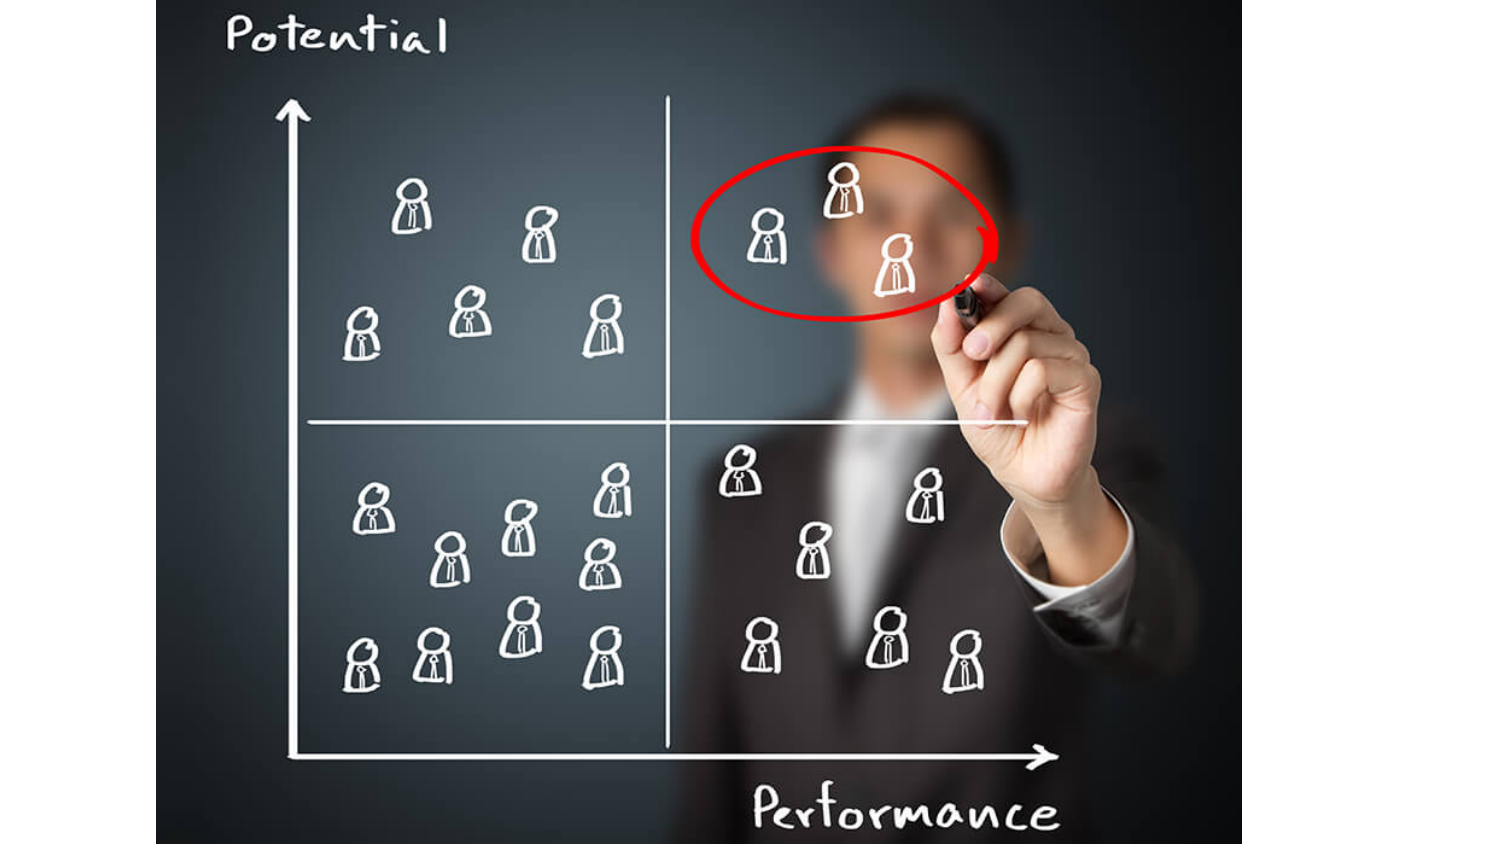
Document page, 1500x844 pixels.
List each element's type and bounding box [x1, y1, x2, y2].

picture [156, 0, 1242, 844]
